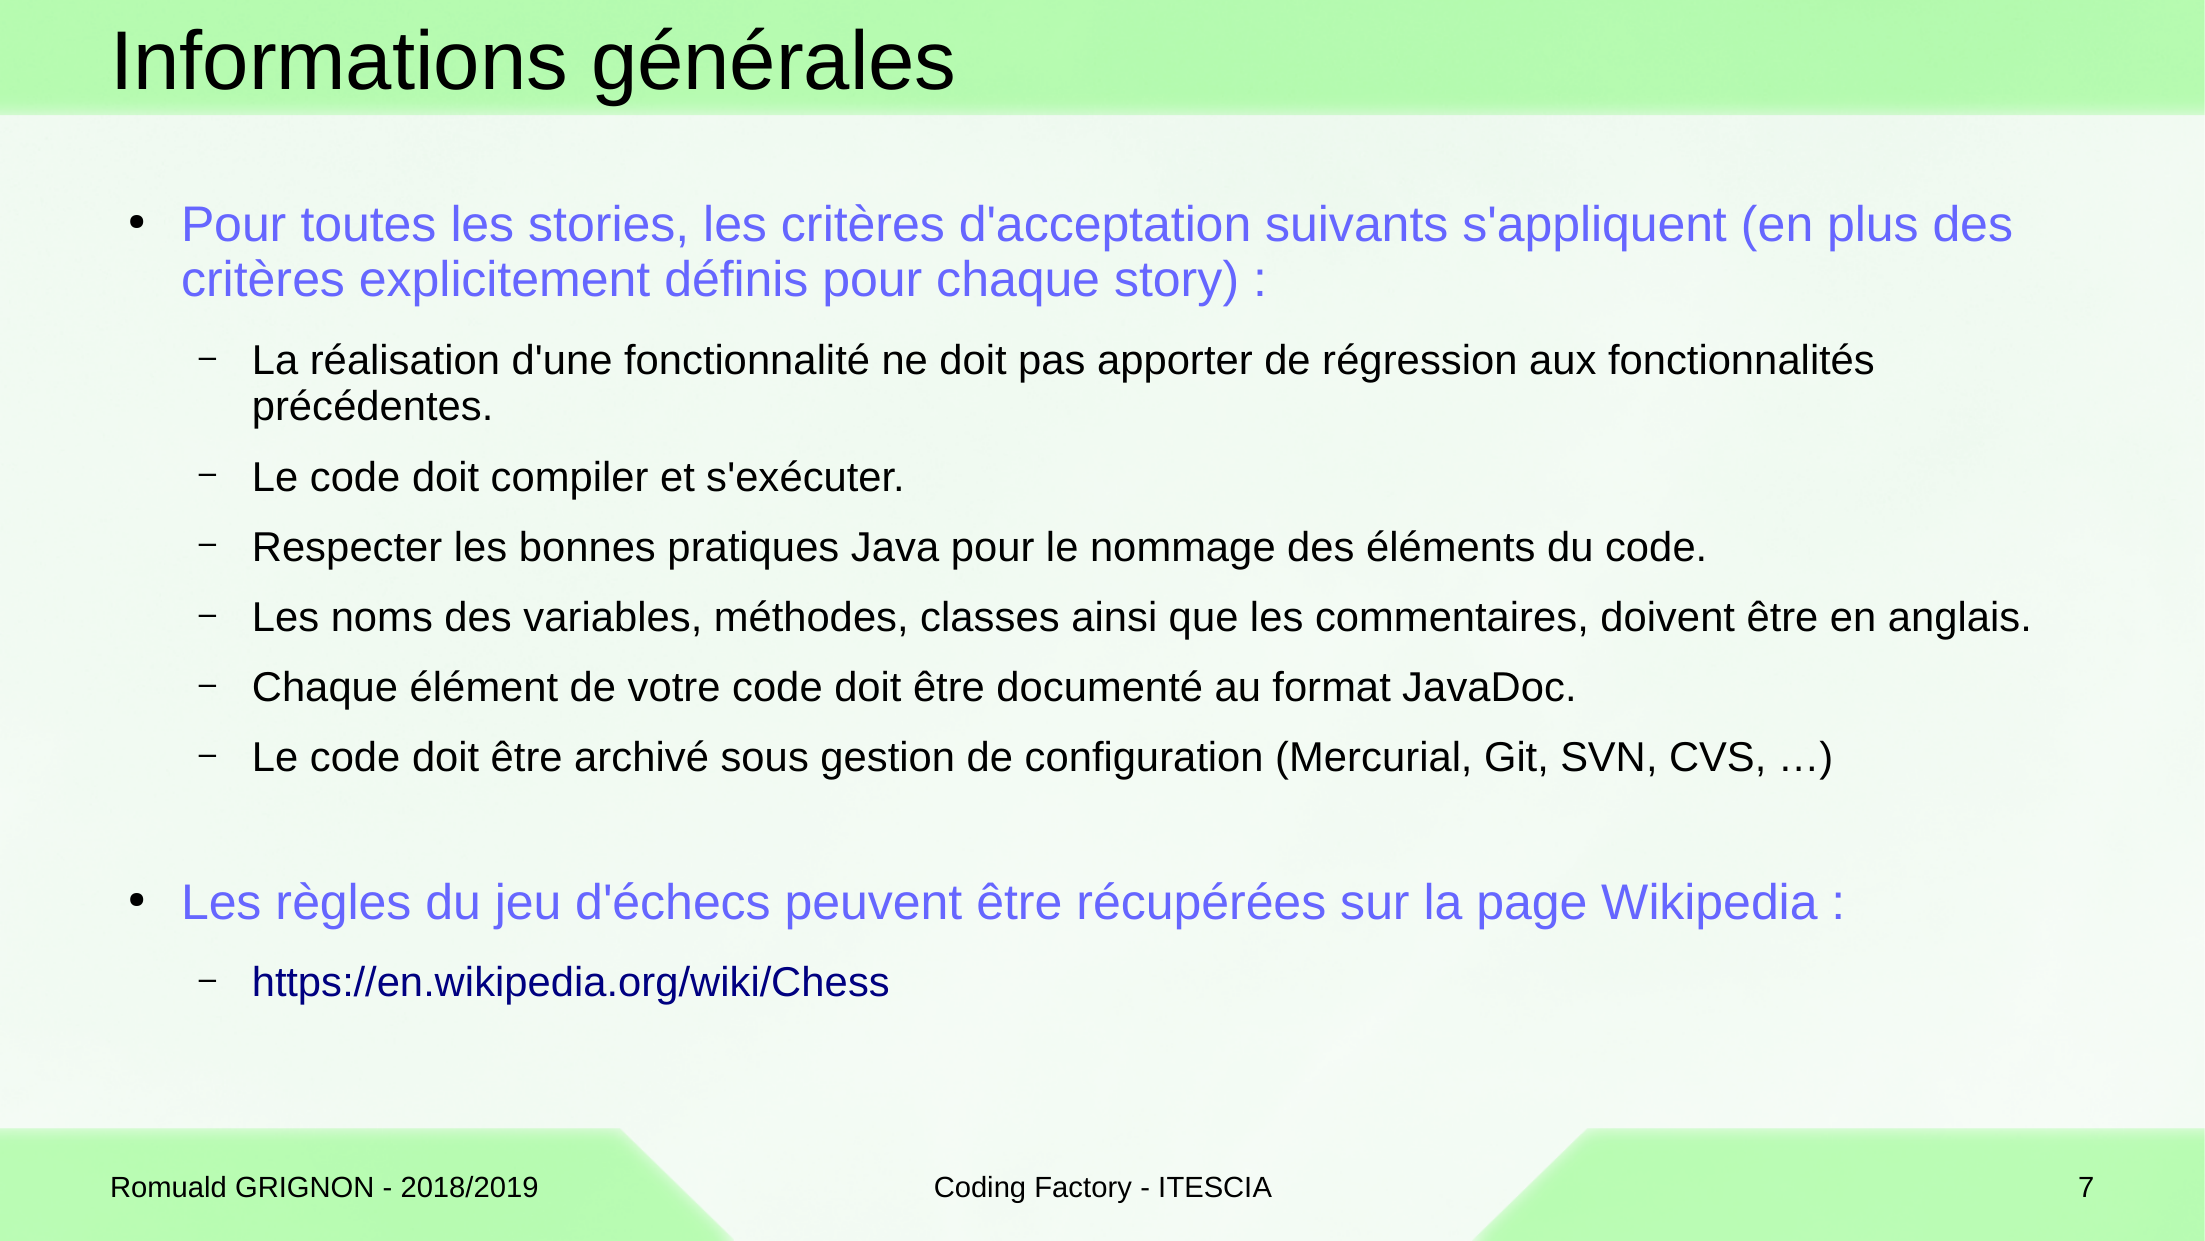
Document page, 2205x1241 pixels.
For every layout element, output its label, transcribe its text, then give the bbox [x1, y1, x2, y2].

title Informations générales [110, 49, 2095, 257]
picture [0, 0, 2205, 1241]
list Pour toutes les stories, les critères d'acceptation suivants s'appliquent (en plus des critères explicitement définis pour chaque story) : La réalisation d'une fonctionnalité ne doit pas apporter de régression aux fonctionnalités précédentes. Le code doit compiler et s'exécuter. Respecter les bonnes pratiques Java pour le nommage des éléments du code. Les noms des variables, méthodes, classes ainsi que les commentaires, doivent être en anglais. Chaque élément de votre code doit être documenté au format JavaDoc. Le code doit être archivé sous gestion de configuration (Mercurial, Git, SVN, CVS, …) Les règles du jeu d'échecs peuvent être récupérées sur la page Wikipedia : https://en.wikipedia.org/wiki/Chess [110, 266, 2095, 1150]
